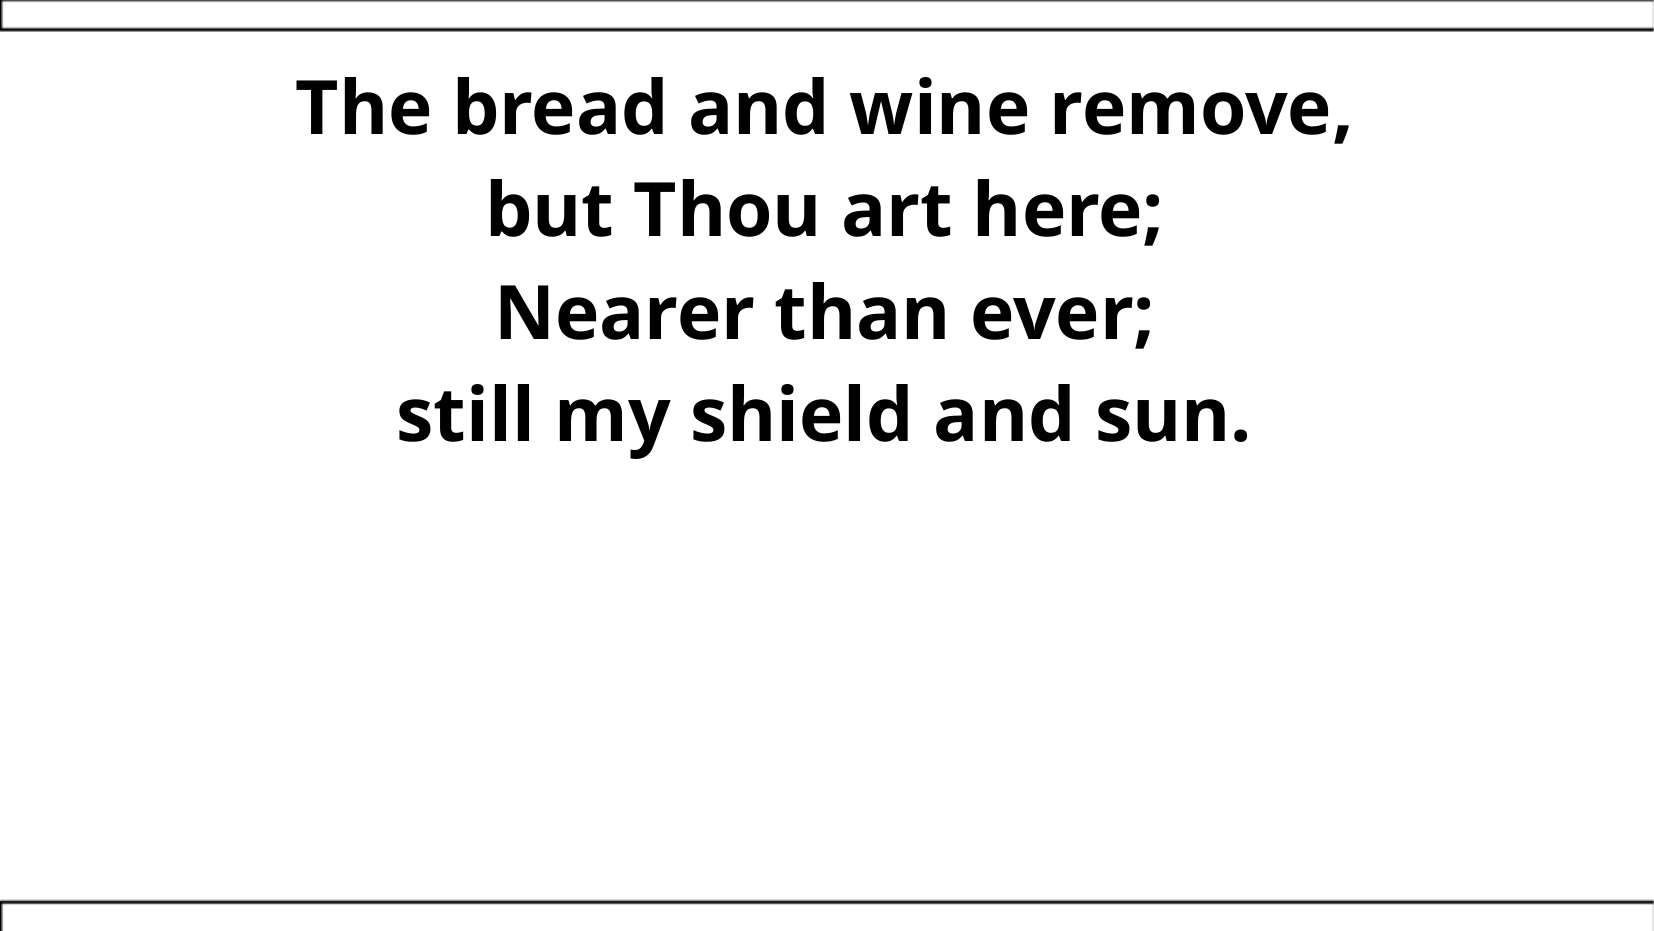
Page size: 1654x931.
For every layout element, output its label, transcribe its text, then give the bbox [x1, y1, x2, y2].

picture [0, 0, 1654, 931]
text_box The bread and wine remove, but Thou art here; Nearer than ever; still my shield and sun. [75, 46, 1576, 466]
